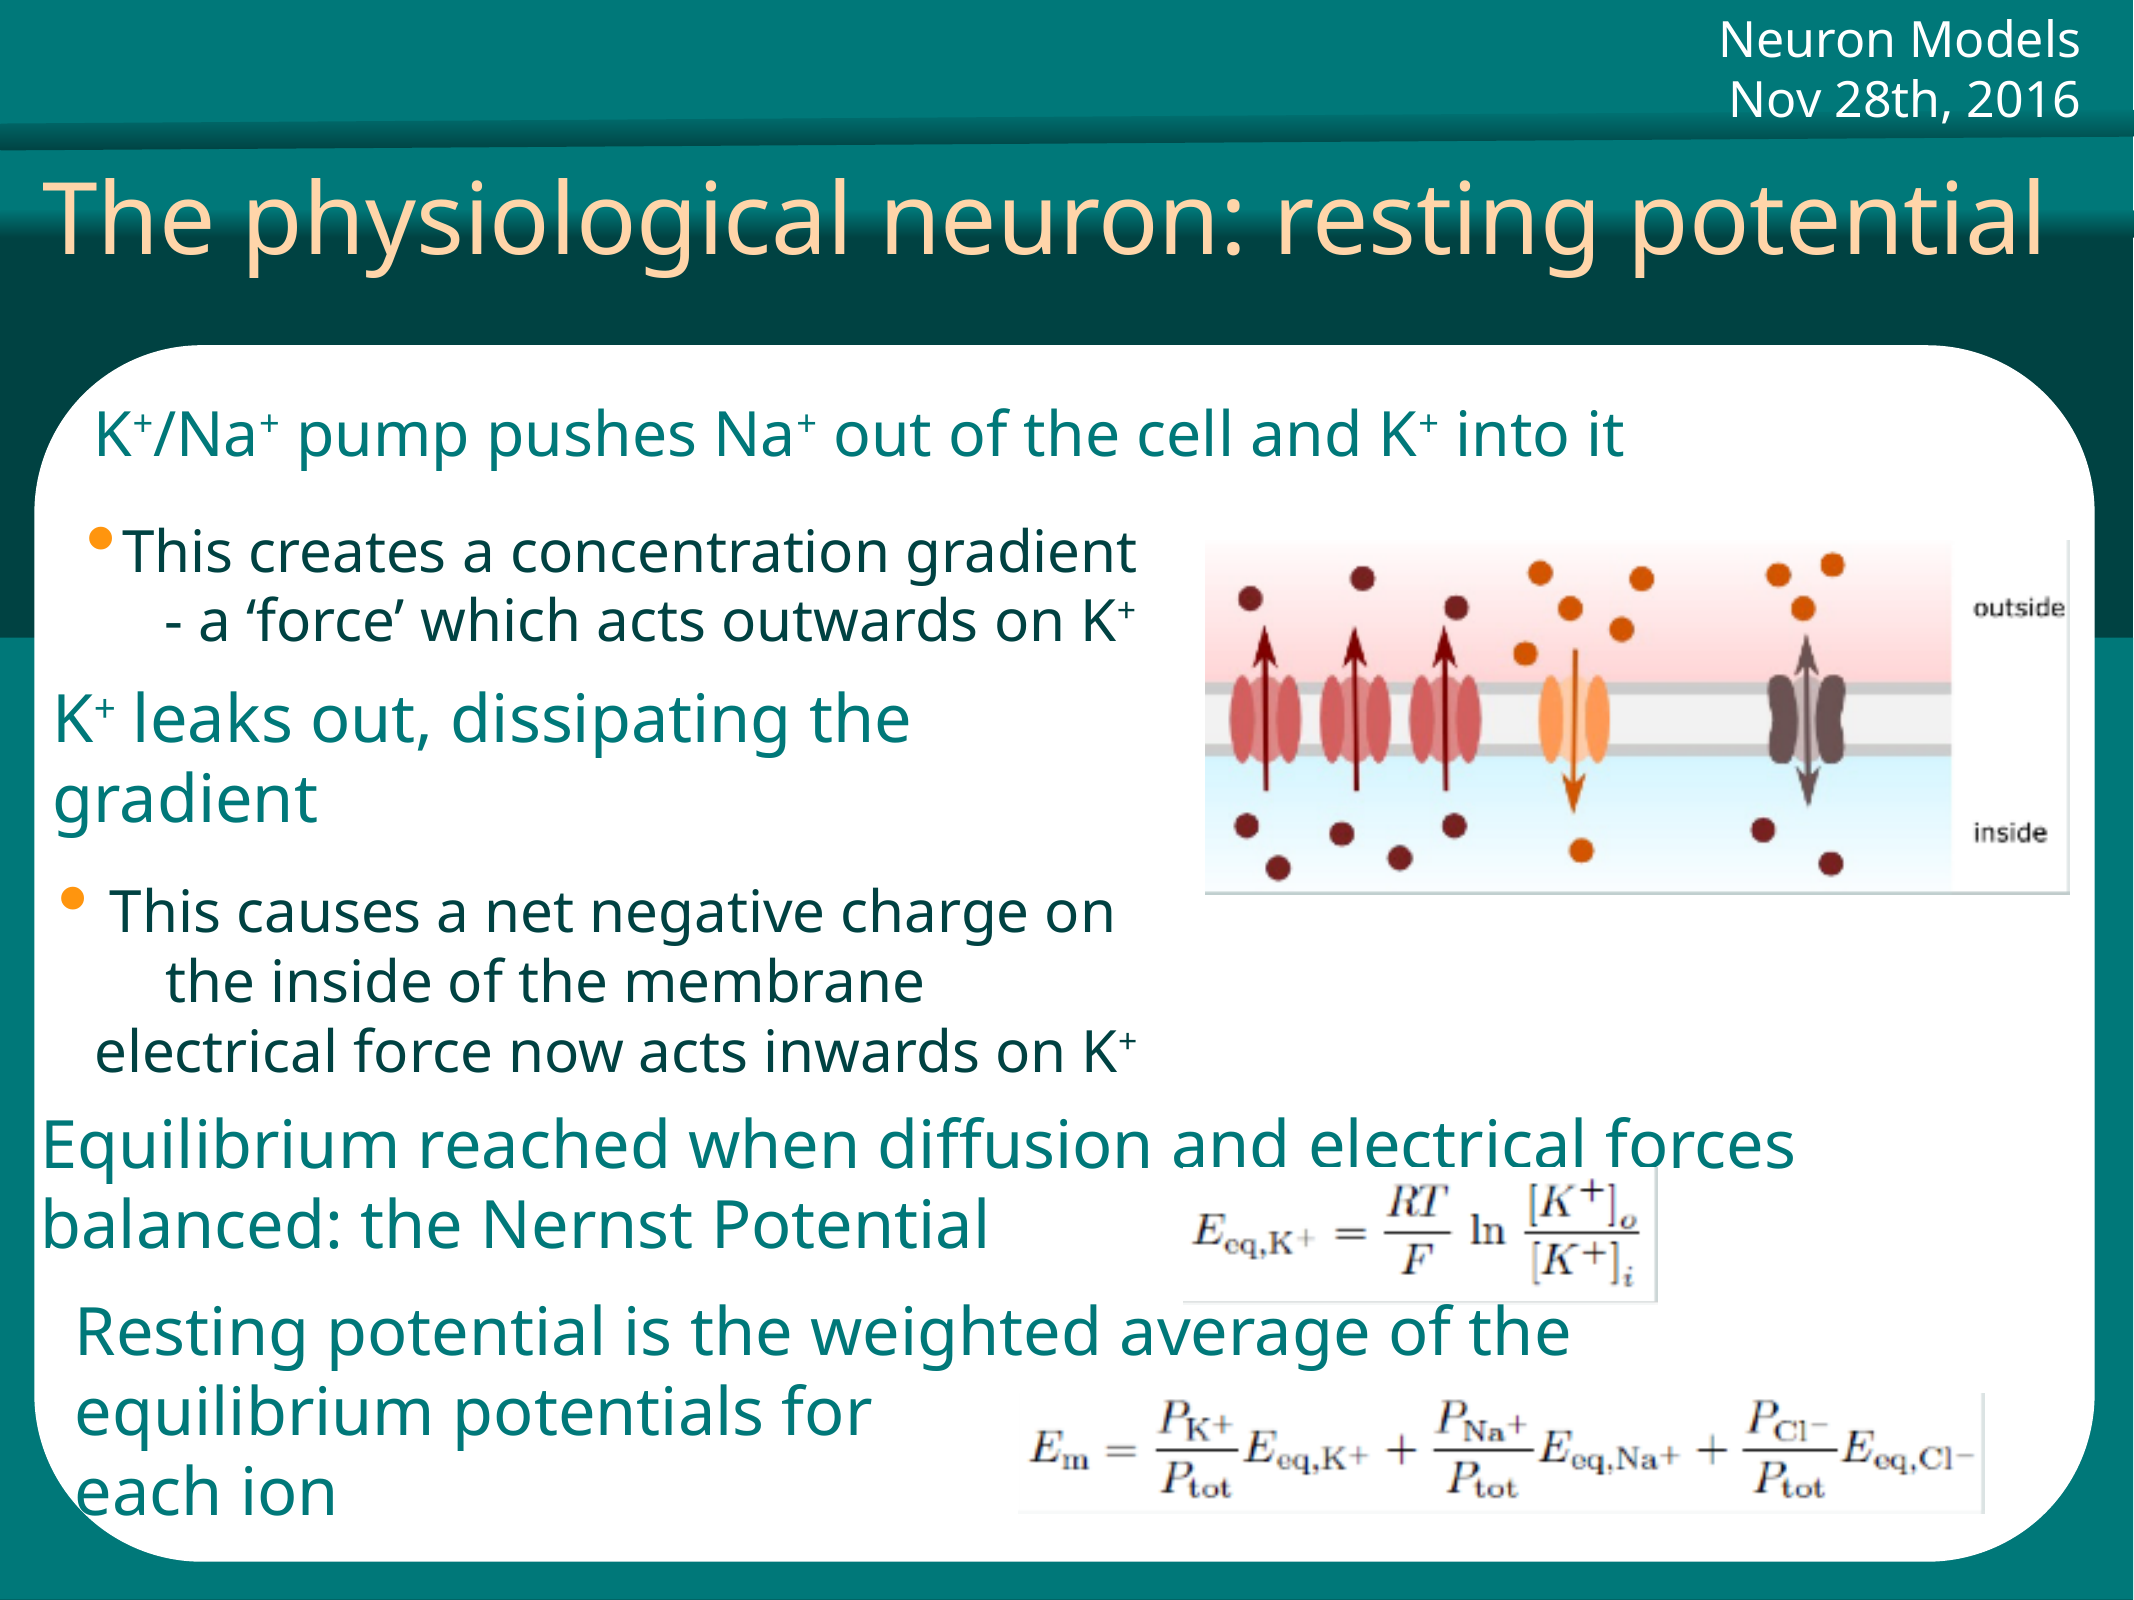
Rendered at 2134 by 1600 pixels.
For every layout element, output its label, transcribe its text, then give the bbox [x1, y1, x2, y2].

picture [1183, 1167, 1658, 1305]
text_box This causes a net negative charge on the inside of the membrane electrical force now acts inwards on K+ [50, 865, 1243, 1073]
text_box K+/Na+ pump pushes Na+ out of the cell and K+ into it [85, 364, 2032, 498]
text_box - a ‘force’ which acts outwards on K+ [49, 574, 1135, 661]
text_box The physiological neuron: resting potential [13, 122, 2078, 306]
text_box This creates a concentration gradient [44, 505, 1180, 593]
picture [1205, 540, 2070, 895]
text_box Resting potential is the weighted average of the equilibrium potentials for each ion [66, 1344, 1897, 1473]
picture [1018, 1393, 1985, 1514]
text_box Neuron Models Nov 28th, 2016 [443, 1, 2090, 135]
text_box K+ leaks out, dissipating the gradient [44, 682, 1140, 830]
text_box Equilibrium reached when diffusion and electrical forces balanced: the Nernst Potential [32, 1073, 1978, 1290]
